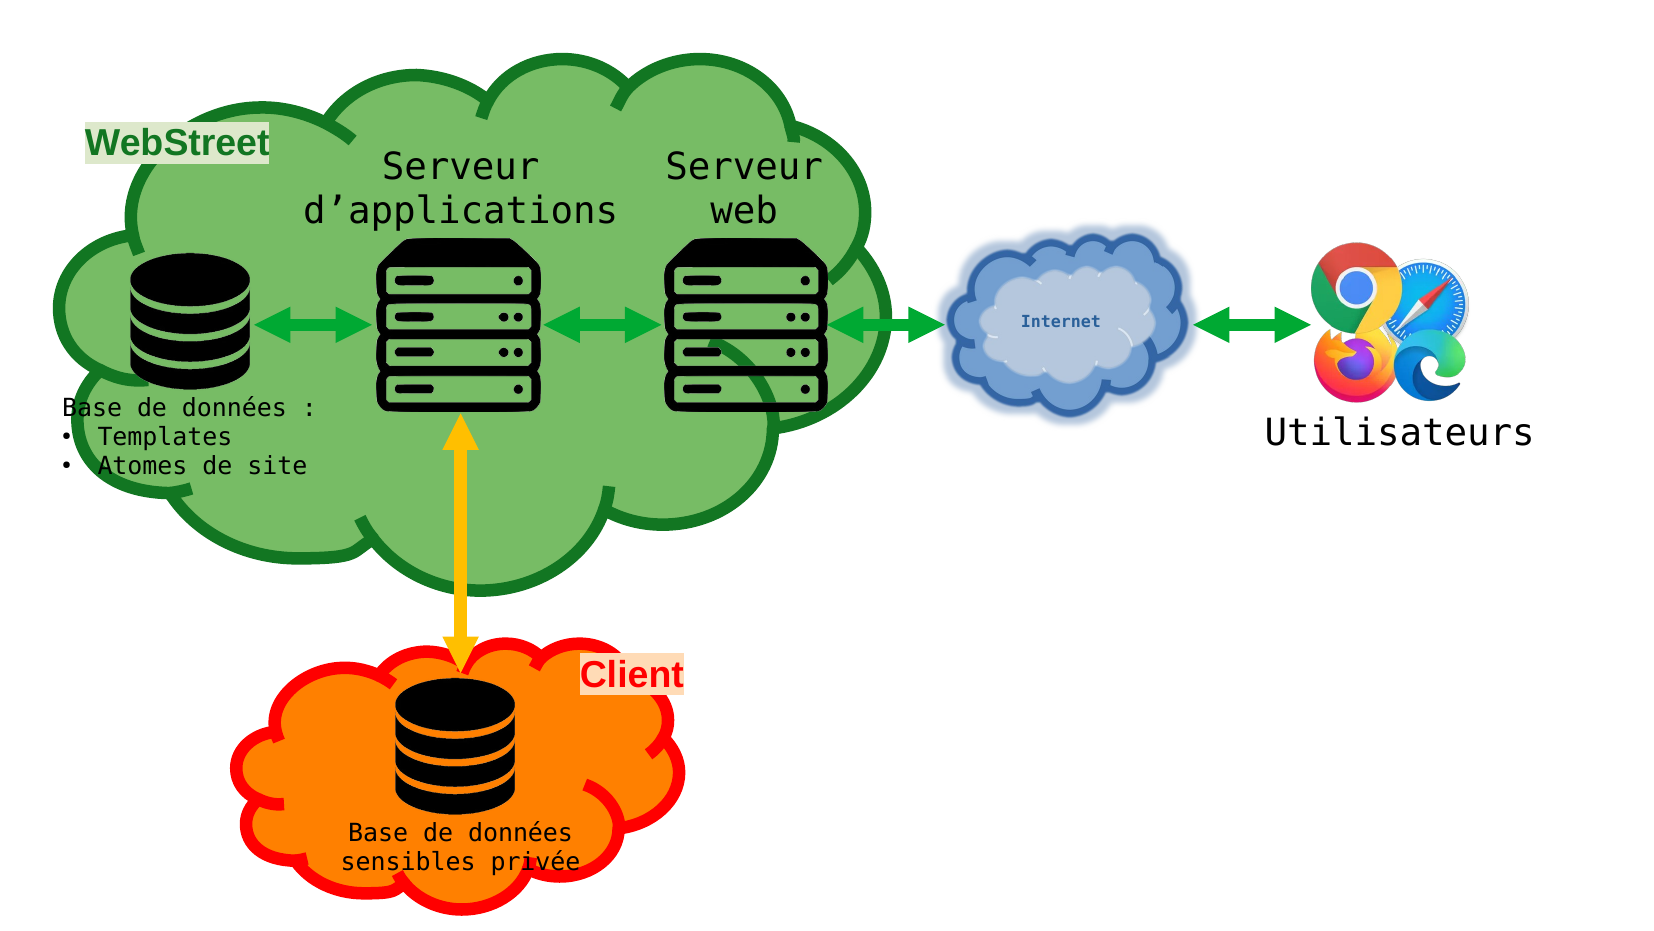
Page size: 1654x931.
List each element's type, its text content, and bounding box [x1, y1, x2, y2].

text_box [952, 240, 1183, 411]
picture [664, 283, 828, 412]
text_box Base de données sensibles privée [312, 810, 609, 931]
text_box Client [513, 645, 751, 703]
text_box Utilisateurs [1222, 403, 1577, 549]
text_box [828, 248, 886, 323]
text_box [857, 177, 866, 247]
text_box [236, 643, 518, 878]
picture [383, 677, 527, 821]
picture [376, 283, 541, 412]
picture [118, 252, 262, 385]
text_box Serveur web [631, 137, 857, 283]
text_box [828, 326, 885, 410]
text_box WebStreet [59, 114, 296, 172]
text_box [527, 703, 680, 855]
text_box [219, 59, 819, 137]
text_box [59, 172, 825, 591]
text_box Internet [982, 269, 1153, 380]
text_box Serveur d’applications [283, 137, 631, 283]
picture [1294, 229, 1486, 403]
text_box Base de données : Templates Atomes de site [47, 385, 343, 547]
